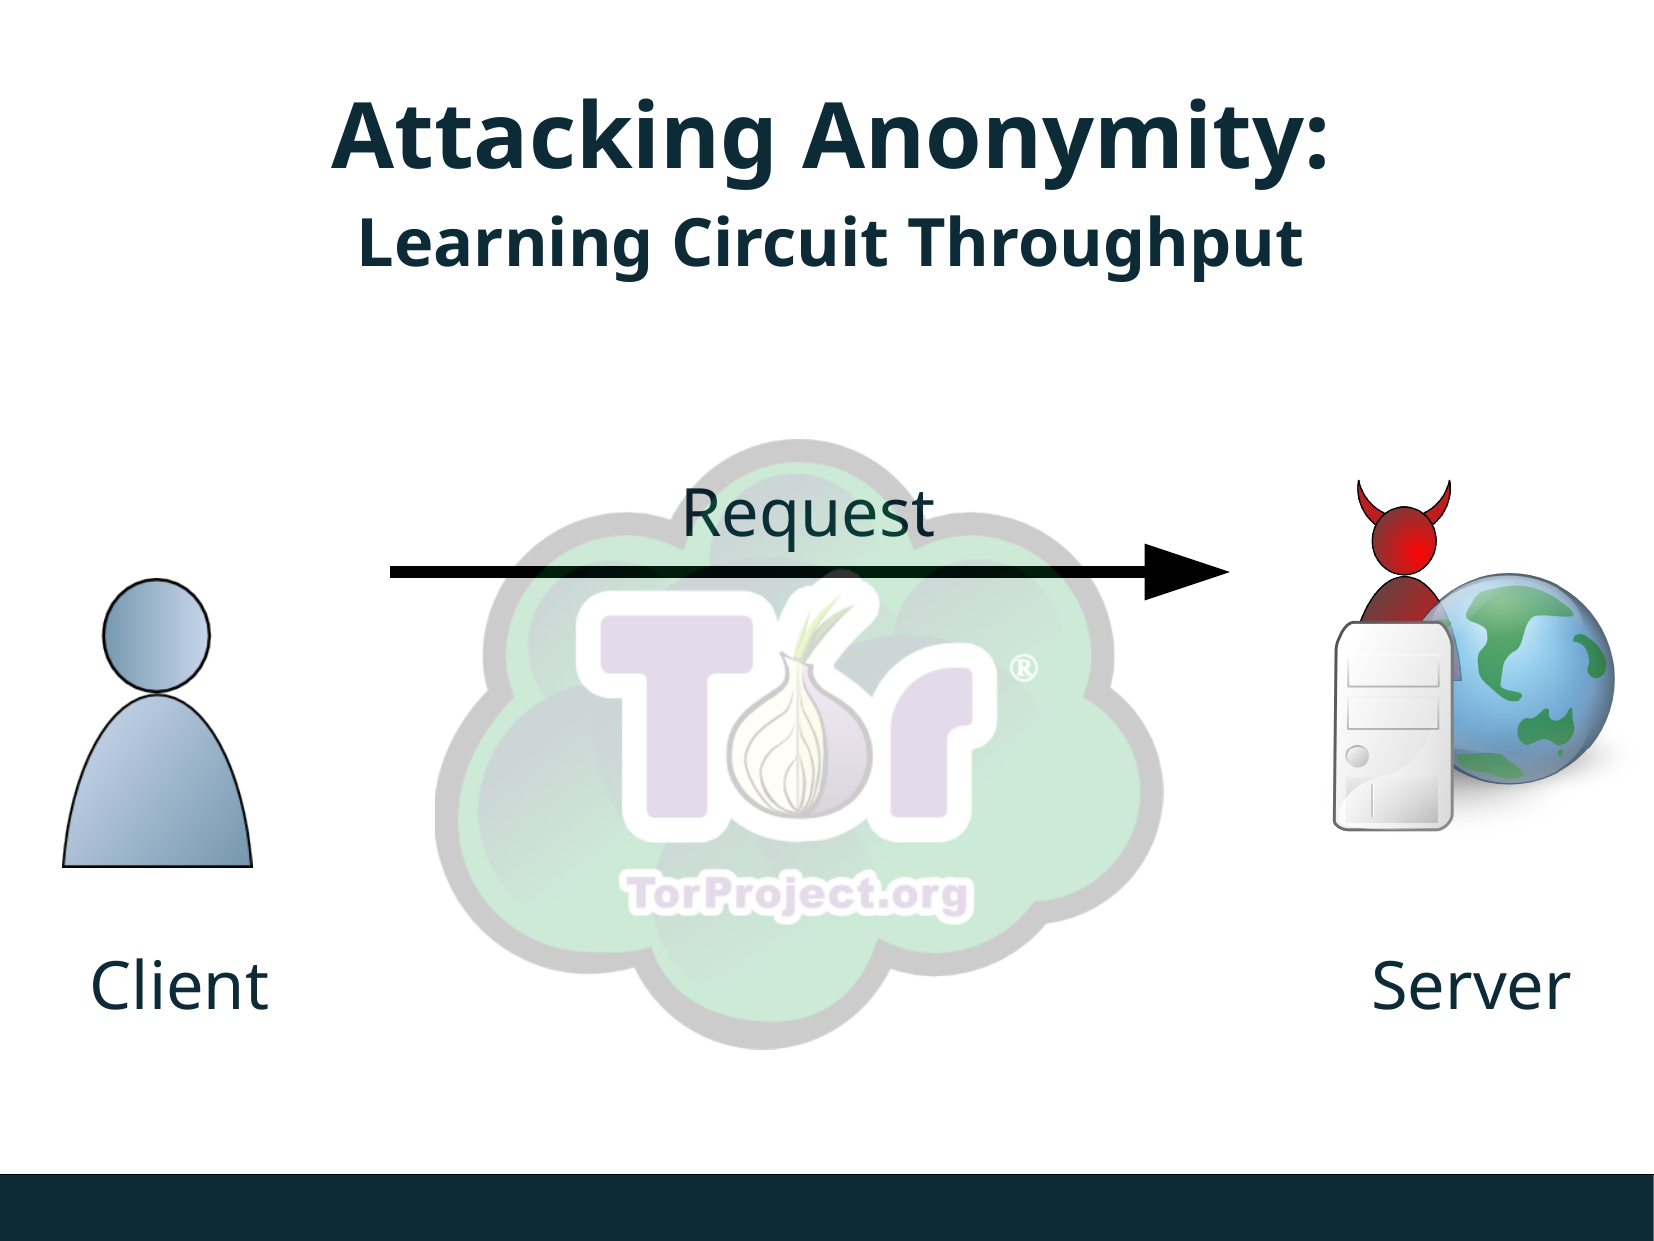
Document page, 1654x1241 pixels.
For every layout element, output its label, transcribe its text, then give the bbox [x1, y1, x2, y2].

picture [435, 439, 1164, 1051]
picture [62, 578, 253, 868]
text_box Client [75, 930, 269, 1022]
picture [1320, 479, 1638, 837]
title Attacking Anonymity: Learning Circuit Throughput [86, 74, 1575, 282]
text_box Server [1356, 930, 1564, 1022]
